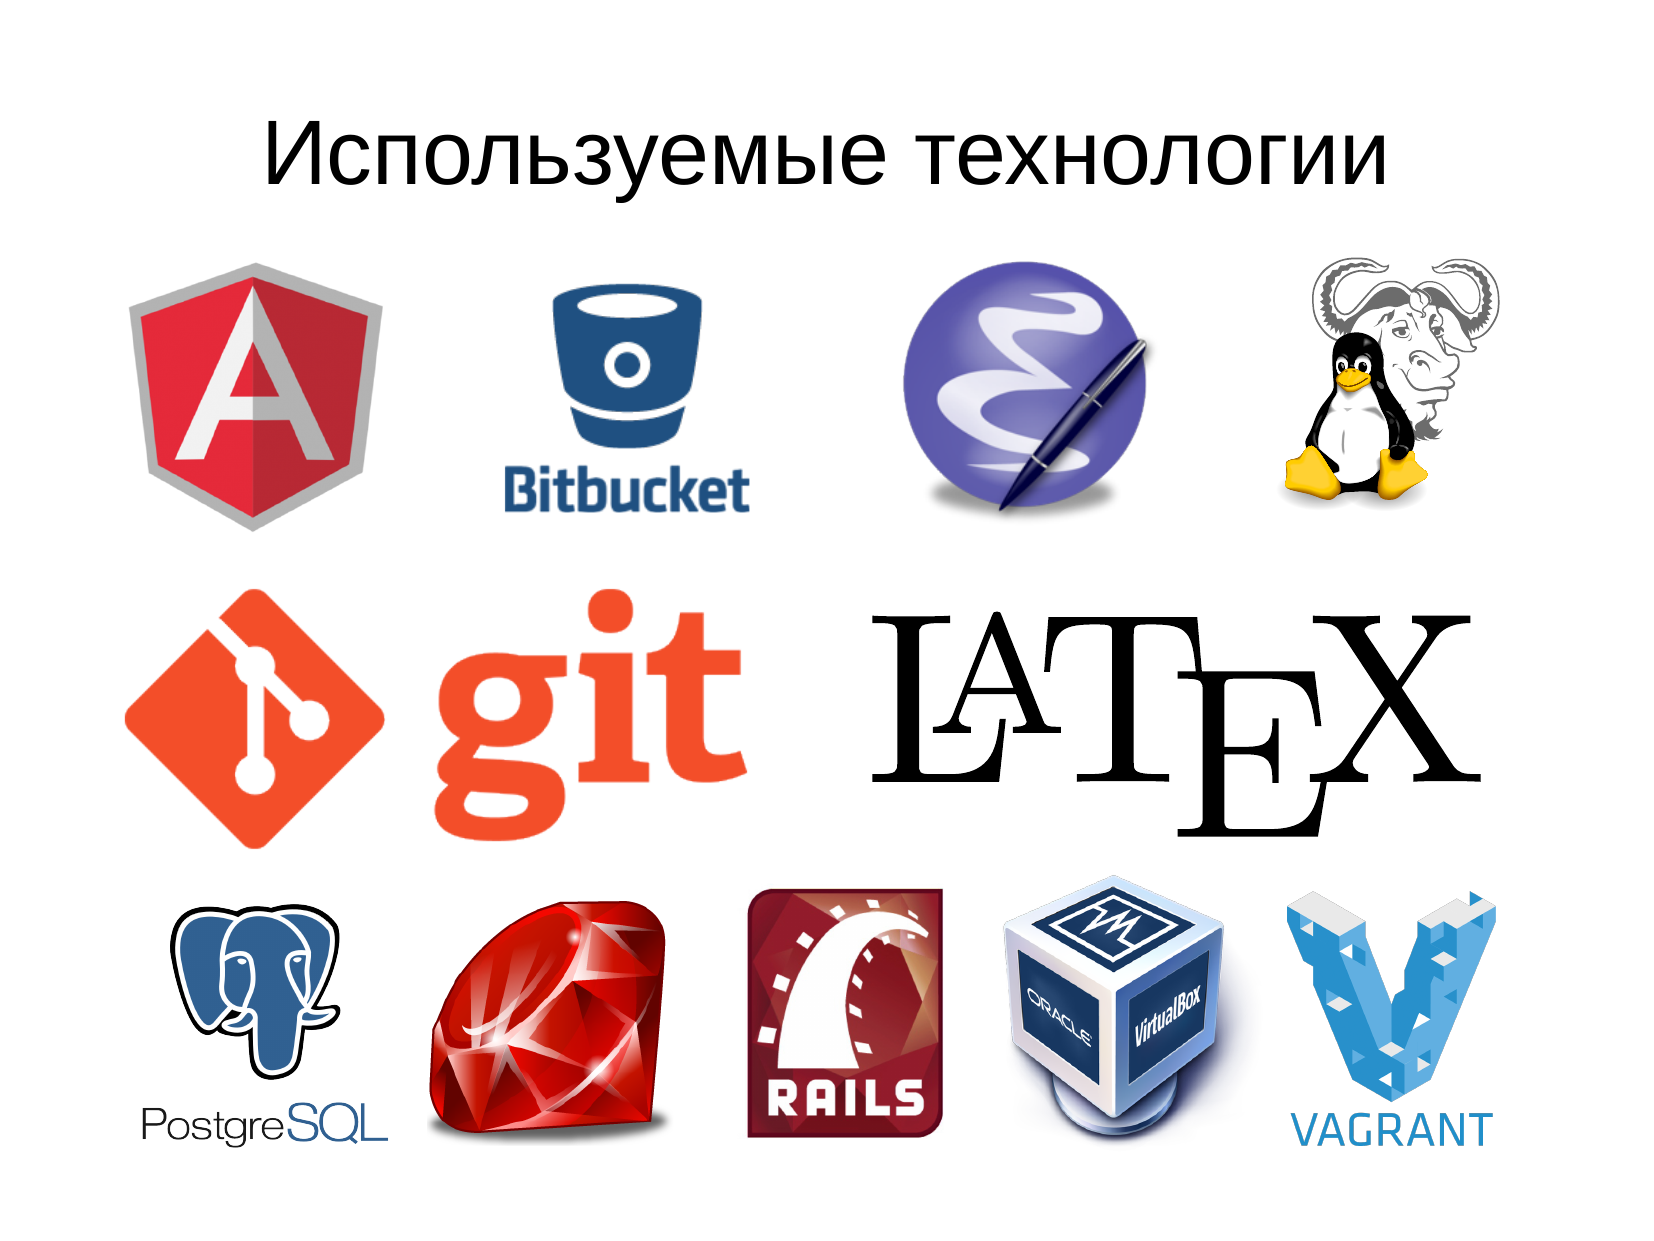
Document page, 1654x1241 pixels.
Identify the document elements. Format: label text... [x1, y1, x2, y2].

picture [1275, 256, 1501, 512]
picture [1287, 891, 1496, 1146]
picture [95, 237, 414, 556]
picture [897, 261, 1170, 534]
title Используемые технологии [82, 49, 1571, 257]
picture [5, 224, 1503, 1180]
